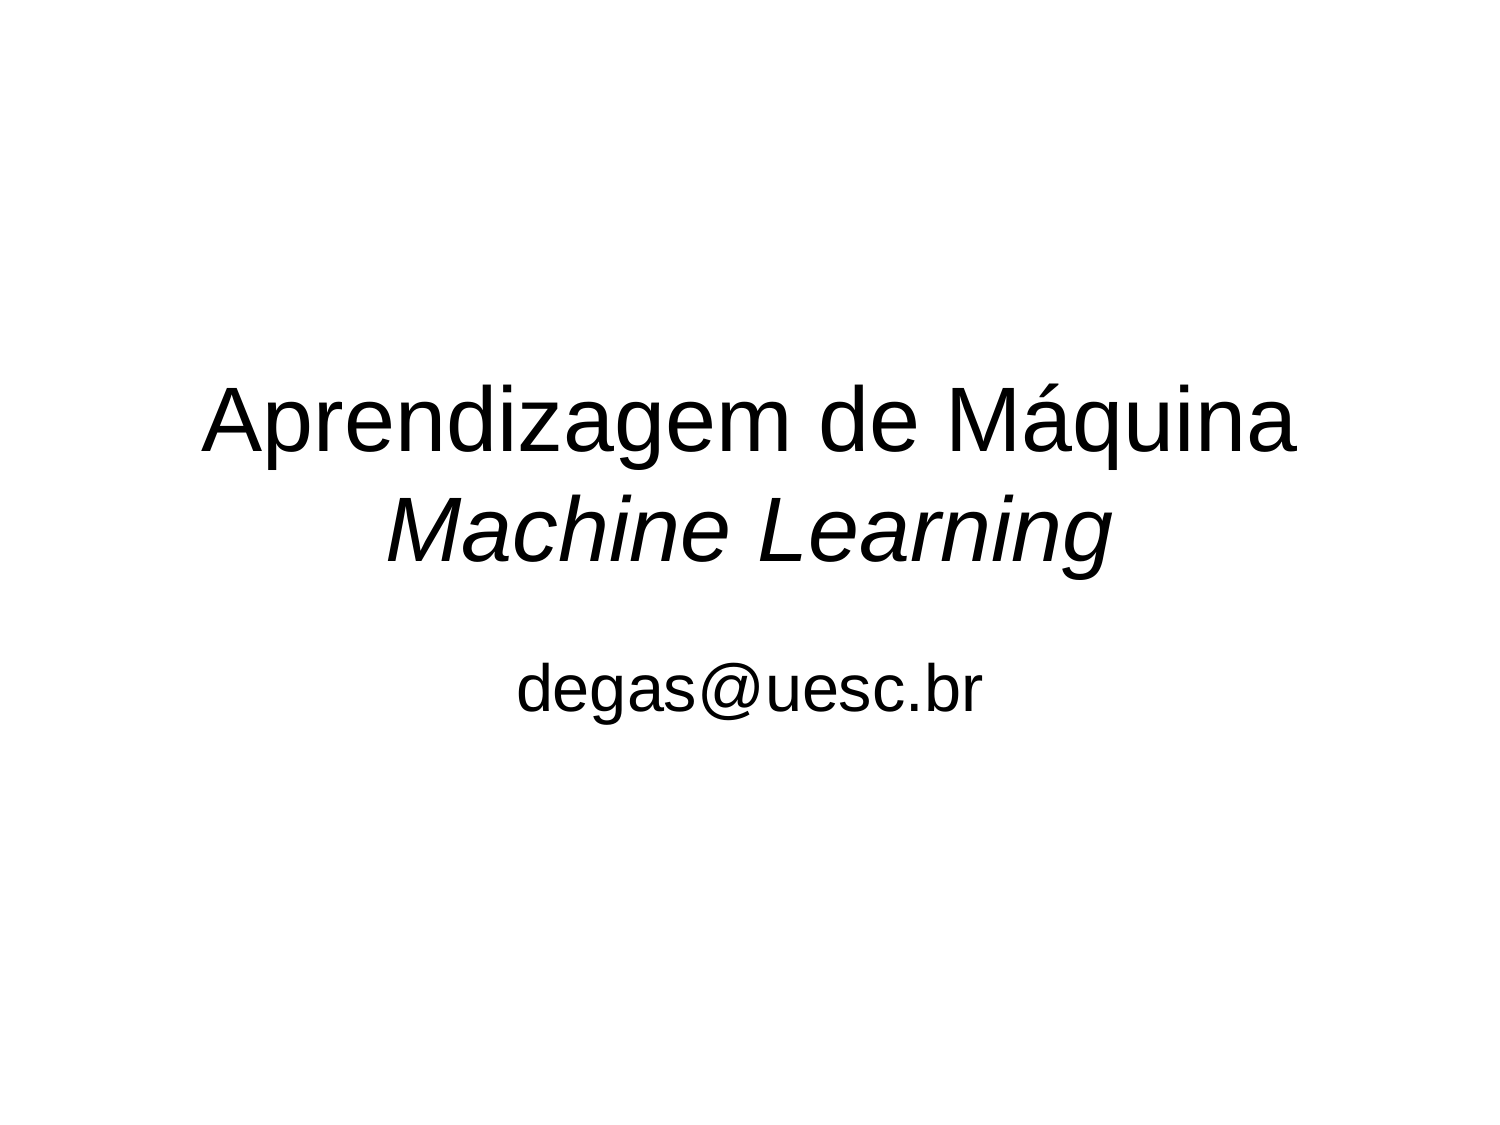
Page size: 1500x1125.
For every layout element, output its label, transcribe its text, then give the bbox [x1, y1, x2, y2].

subtitle degas@uesc.br [225, 637, 1276, 926]
title Aprendizagem de Máquina Machine Learning [112, 349, 1388, 591]
